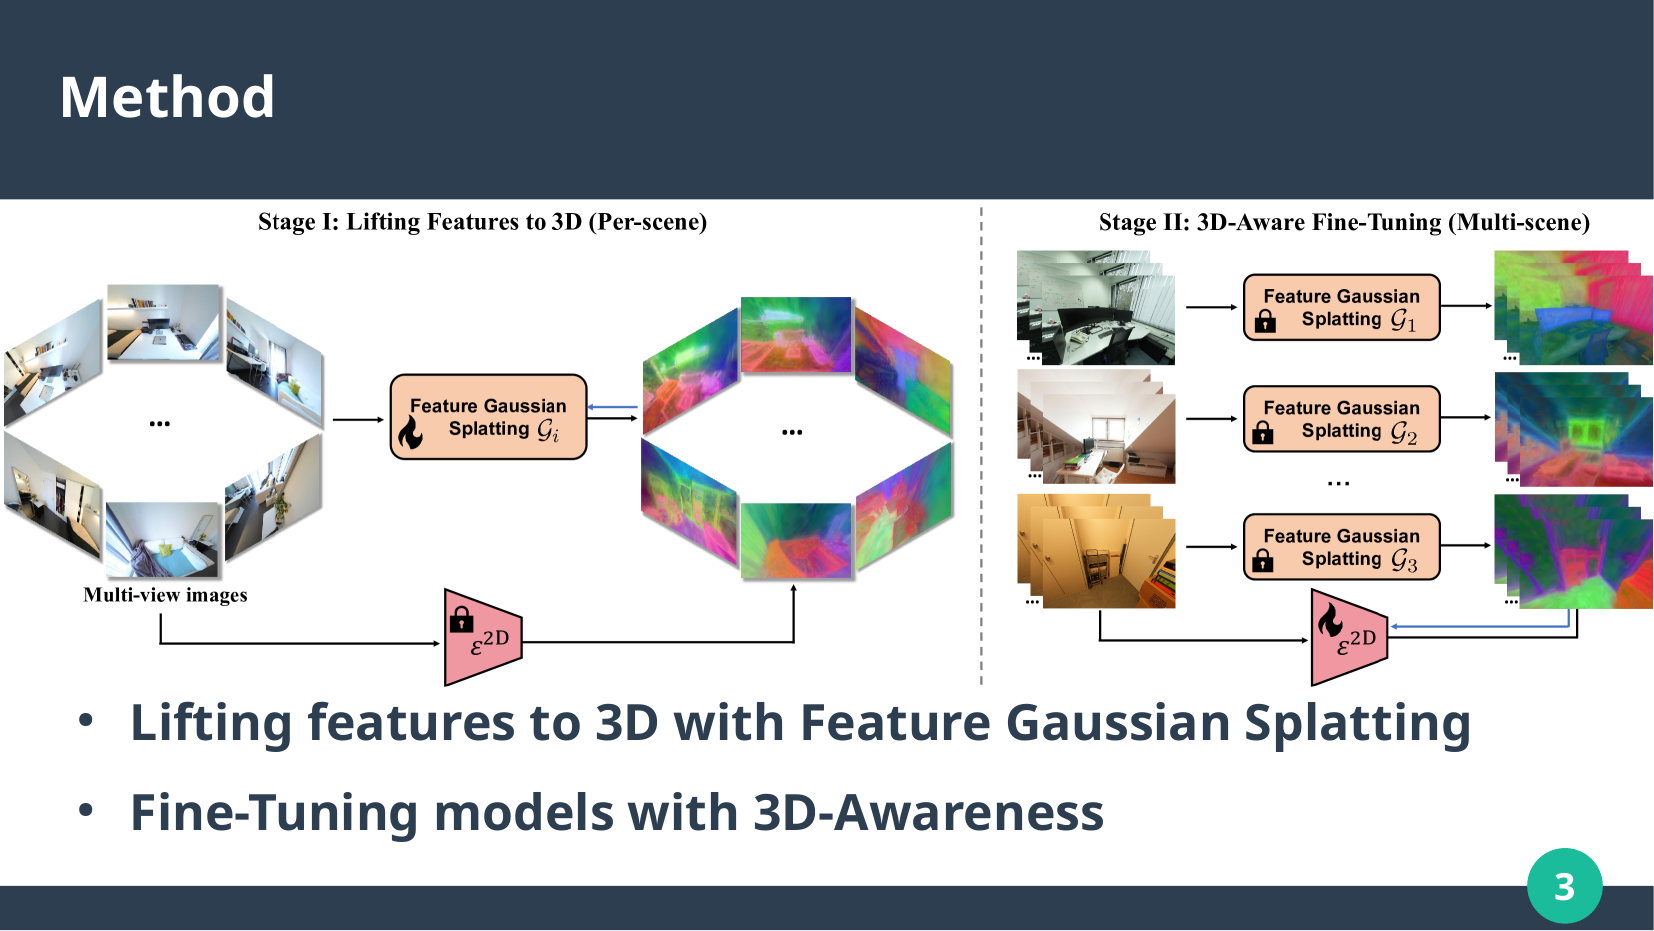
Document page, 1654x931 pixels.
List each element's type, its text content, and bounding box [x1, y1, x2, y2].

picture [0, 206, 1654, 687]
list Lifting features to 3D with Feature Gaussian Splatting Fine-Tuning models with 3D-Awareness [59, 687, 1595, 864]
title Method [59, 37, 1595, 155]
